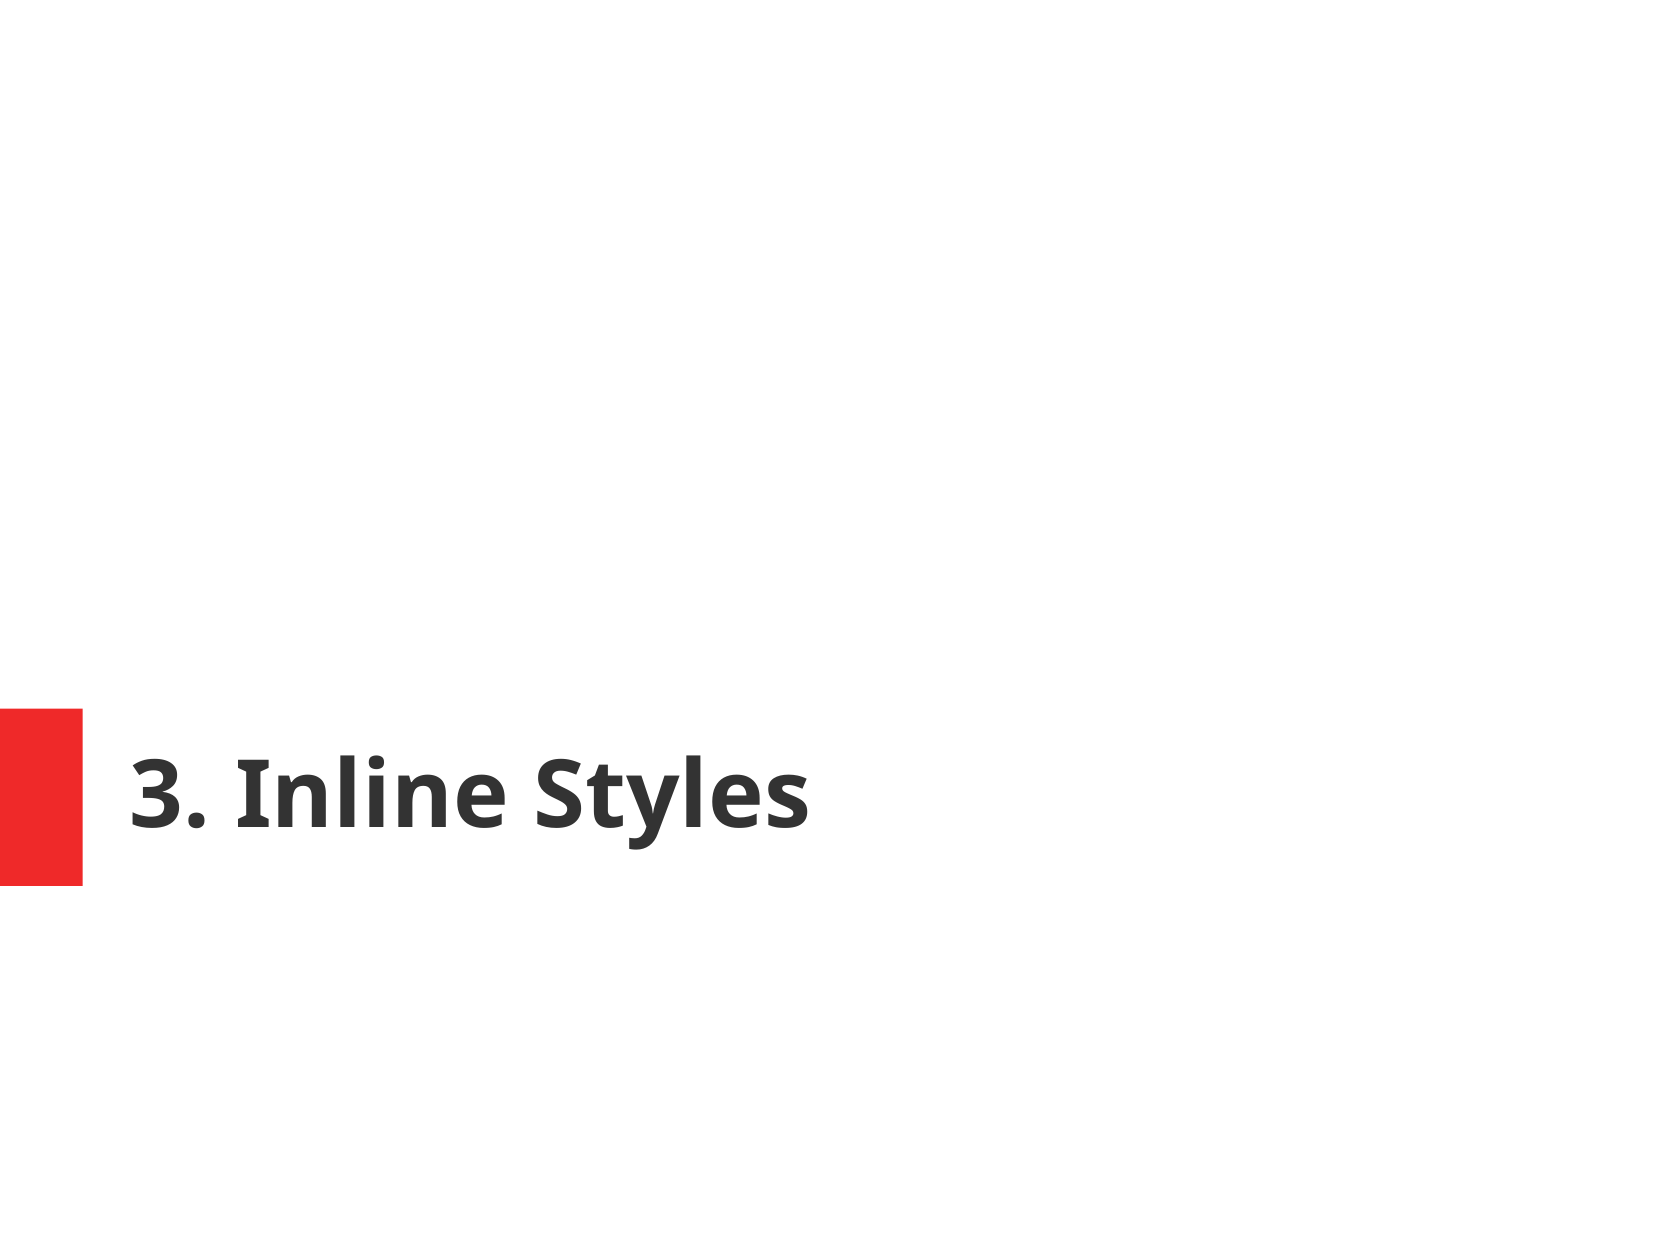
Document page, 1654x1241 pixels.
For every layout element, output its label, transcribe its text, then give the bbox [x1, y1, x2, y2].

title 3. Inline Styles [129, 663, 1595, 920]
